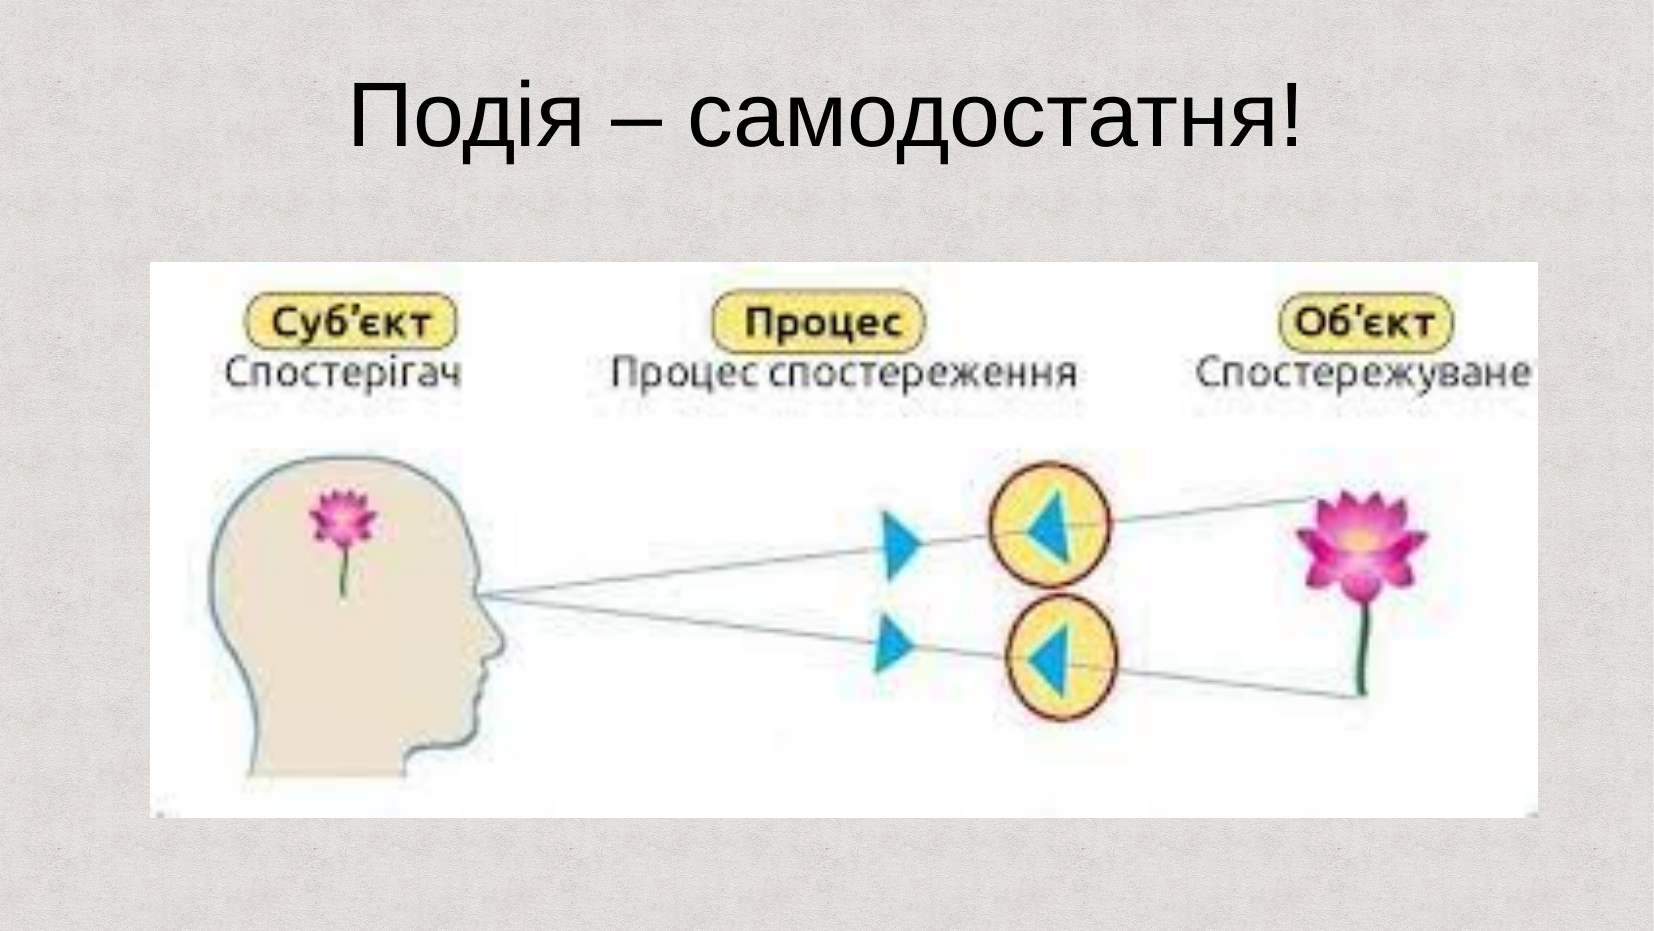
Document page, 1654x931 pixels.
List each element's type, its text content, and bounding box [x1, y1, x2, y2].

title Подія – самодостатня! [82, 37, 1571, 193]
picture [0, 0, 1654, 931]
